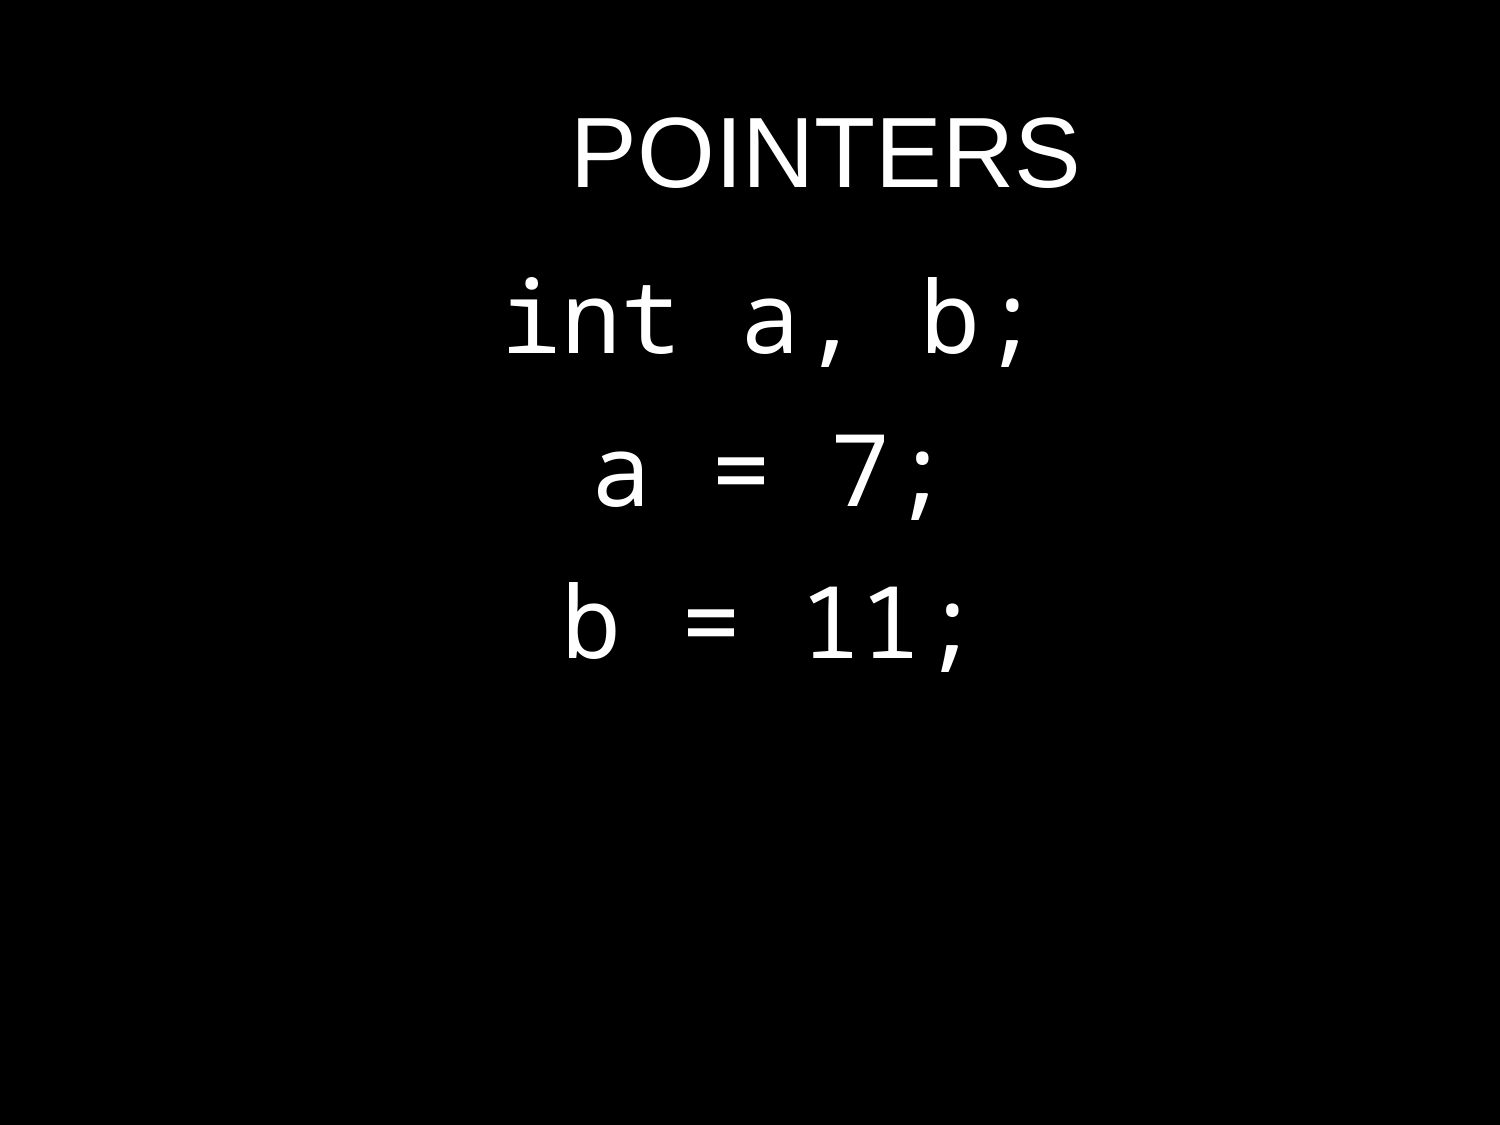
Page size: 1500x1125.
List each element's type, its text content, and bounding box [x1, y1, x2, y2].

title POINTERS [82, 49, 1500, 257]
list int a, b; a = 7; b = 11; [154, 246, 1388, 1051]
